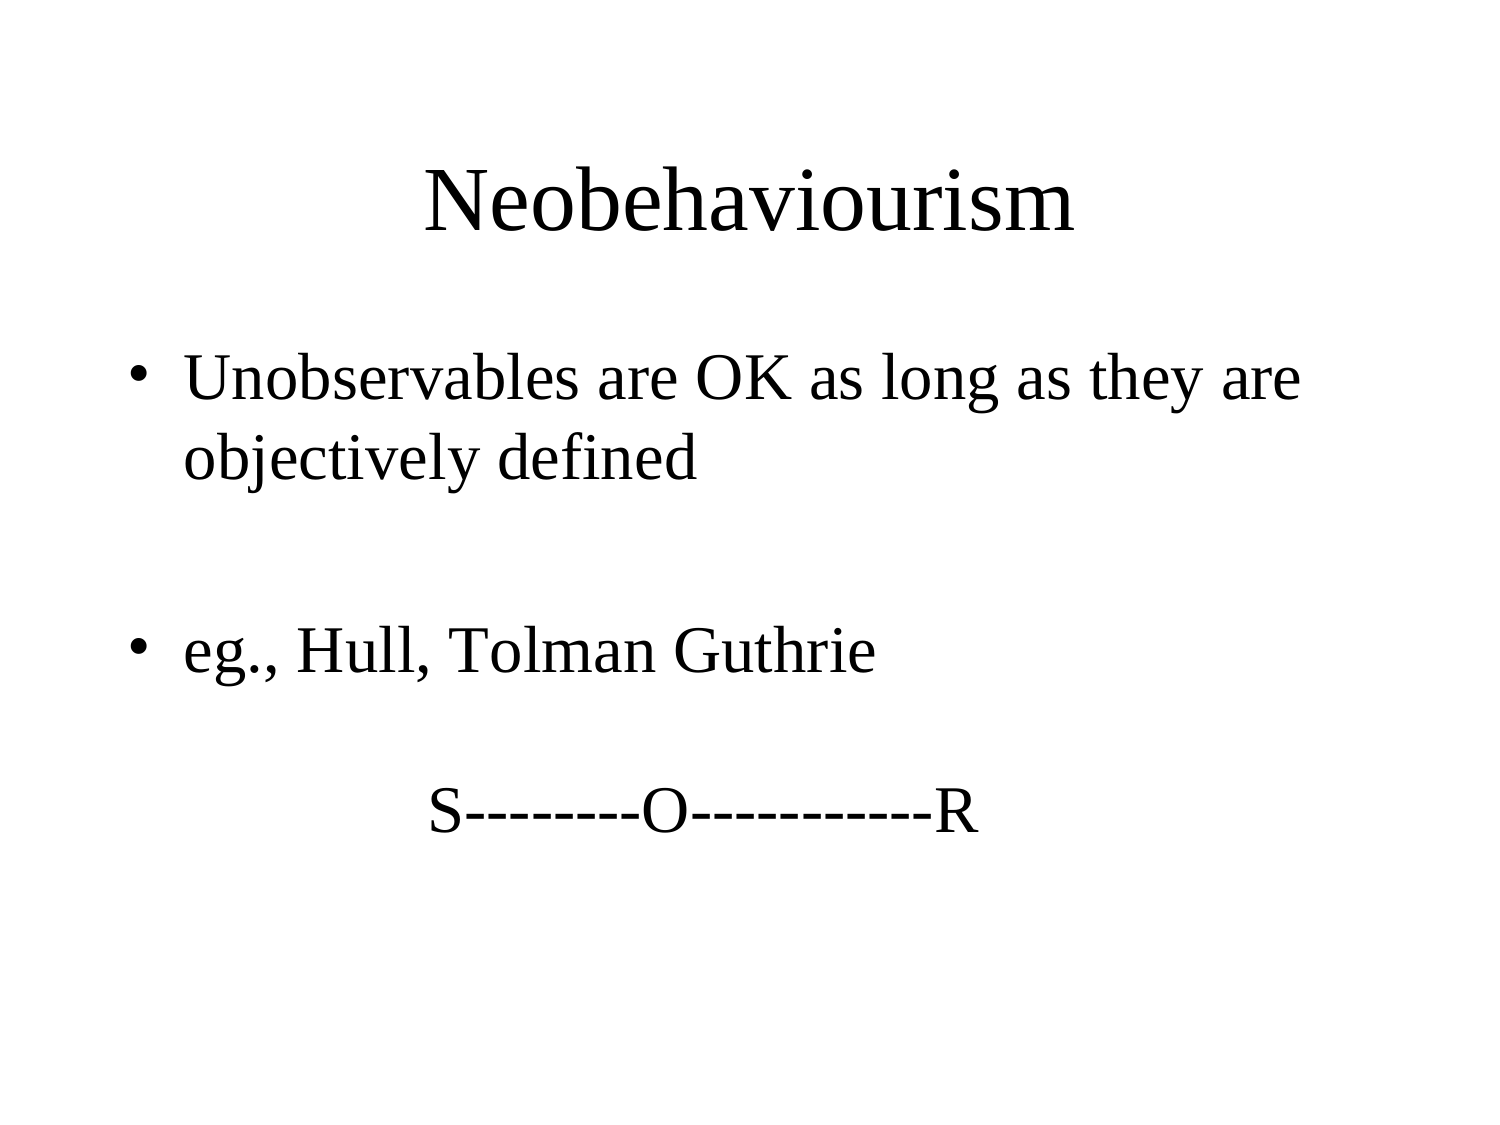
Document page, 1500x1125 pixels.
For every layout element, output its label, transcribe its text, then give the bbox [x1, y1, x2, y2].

list Unobservables are OK as long as they are objectively defined eg., Hull, Tolman Guthrie S--------O-----------R [112, 324, 1388, 1000]
title Neobehaviourism [112, 99, 1388, 288]
